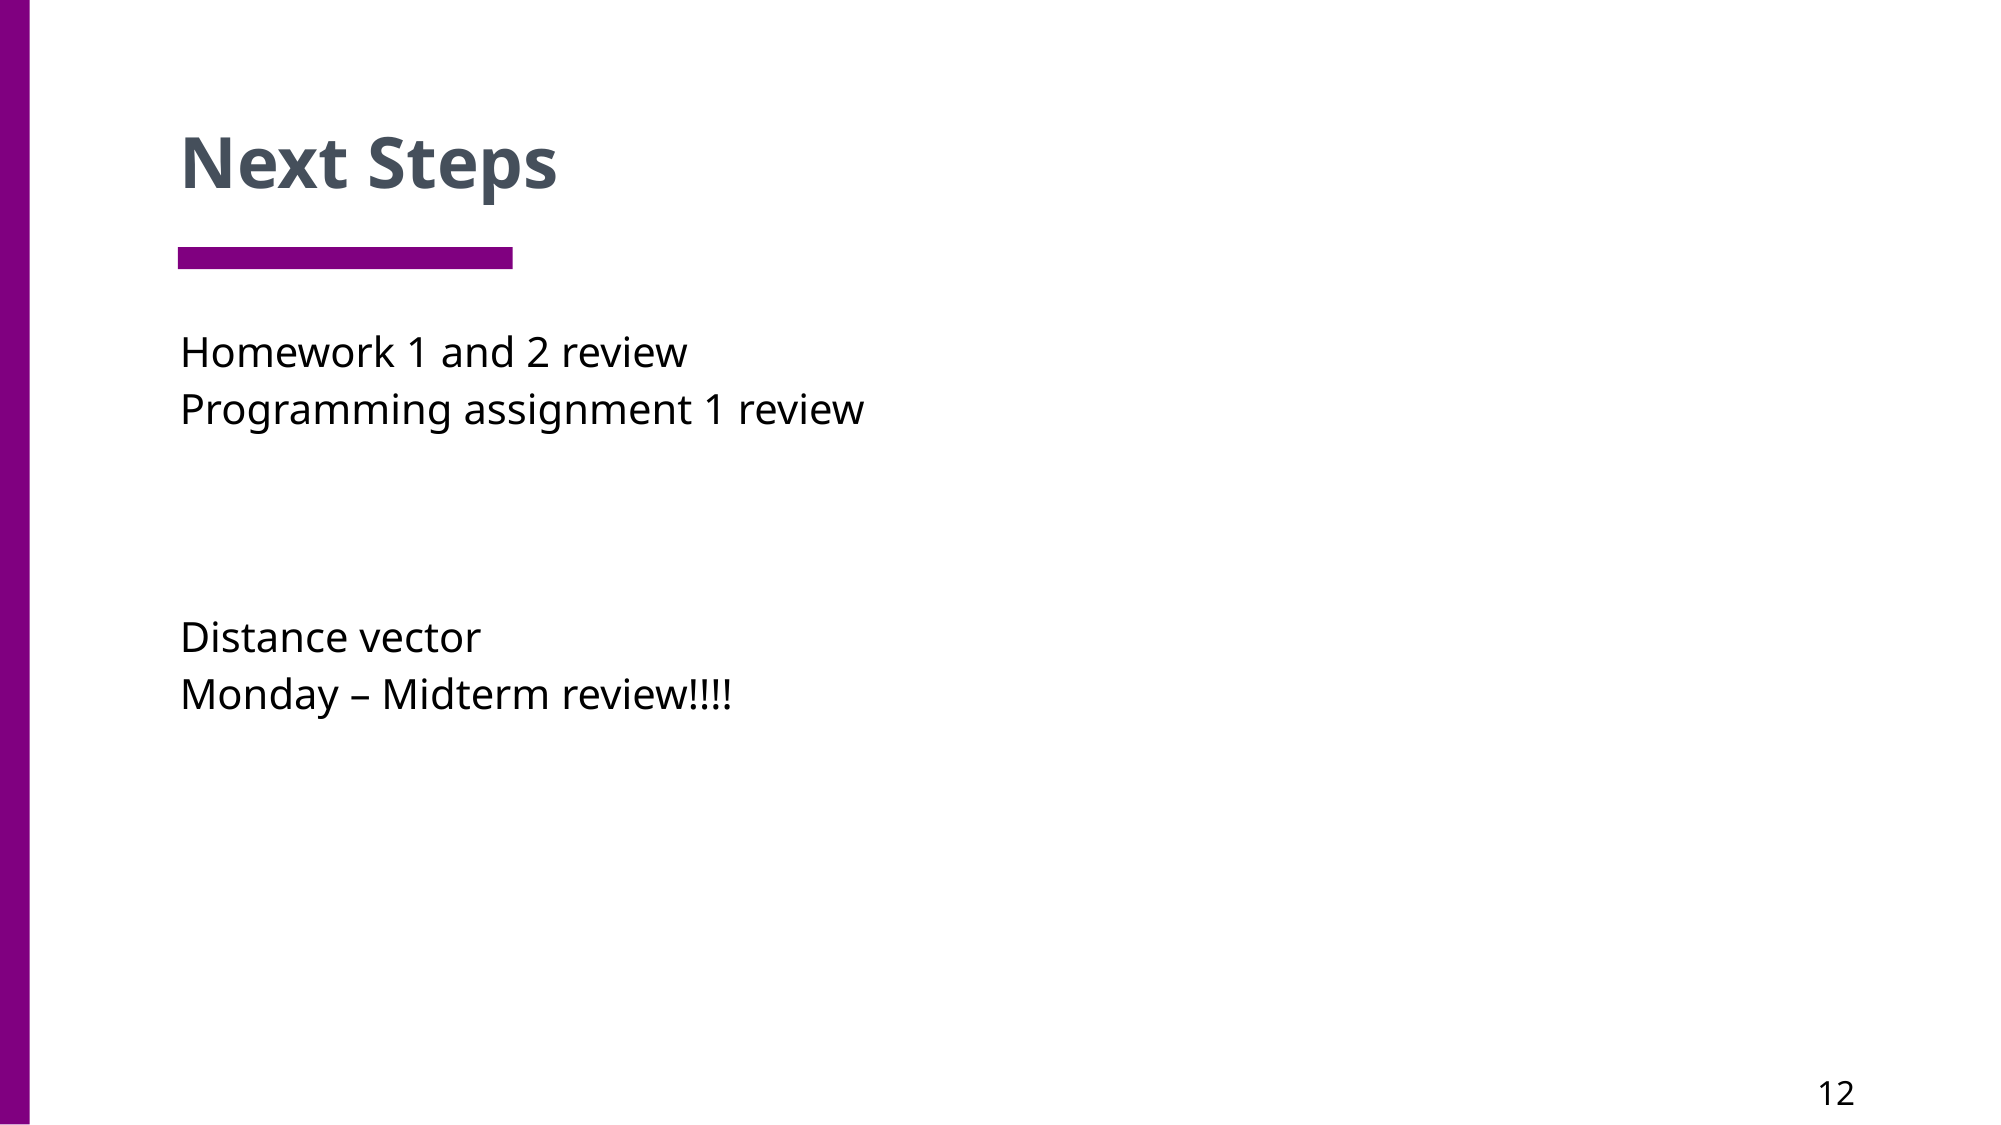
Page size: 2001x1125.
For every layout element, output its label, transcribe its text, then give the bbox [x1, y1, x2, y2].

text_box Homework 1 and 2 review Programming assignment 1 review Distance vector Monday – Midterm review!!!! [165, 314, 1834, 687]
text_box Next Steps [165, 104, 594, 207]
